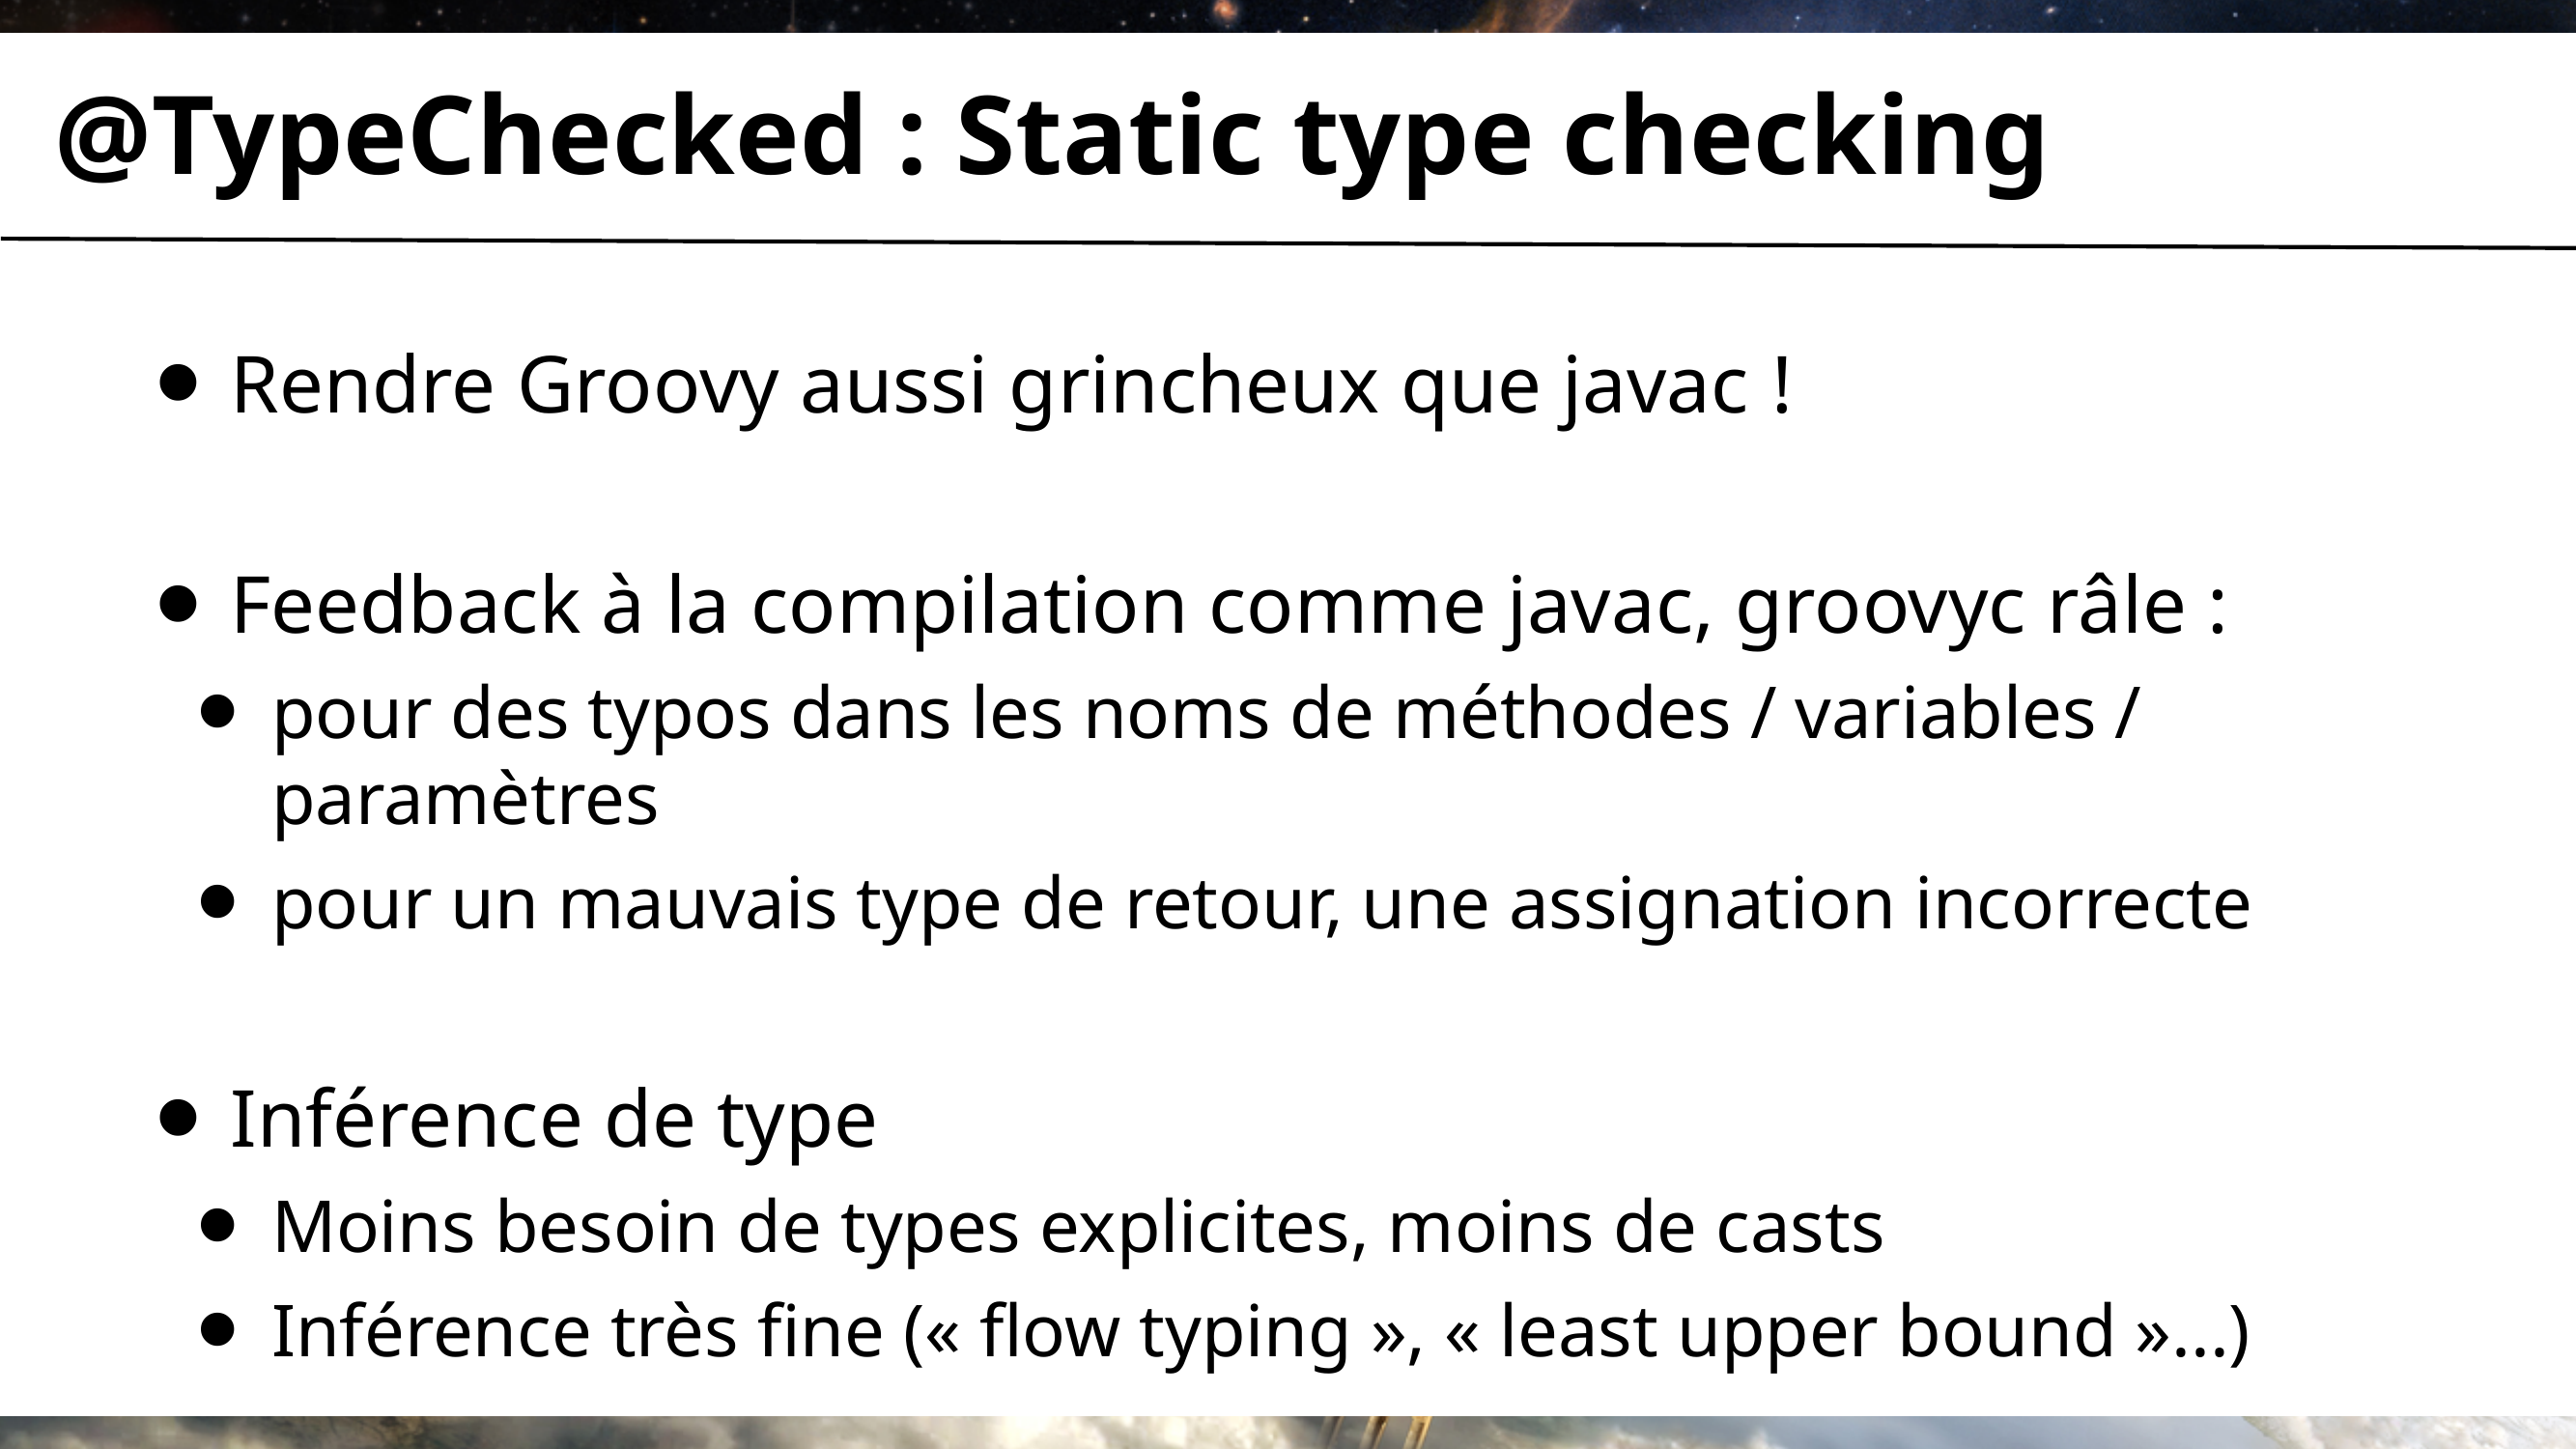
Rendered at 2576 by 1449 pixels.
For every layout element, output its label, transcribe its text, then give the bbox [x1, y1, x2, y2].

picture [0, 1416, 2576, 1449]
title @TypeChecked : Static type checking [45, 12, 2528, 250]
picture [0, 0, 2576, 33]
list Rendre Groovy aussi grincheux que javac ! Feedback à la compilation comme javac, groovyc râle : pour des typos dans les noms de méthodes / variables / paramètres pour un mauvais type de retour, une assignation incorrecte Inférence de type Moins besoin de types explicites, moins de casts Inférence très fine (« flow typing », « least upper bound »...) [116, 326, 2457, 1387]
